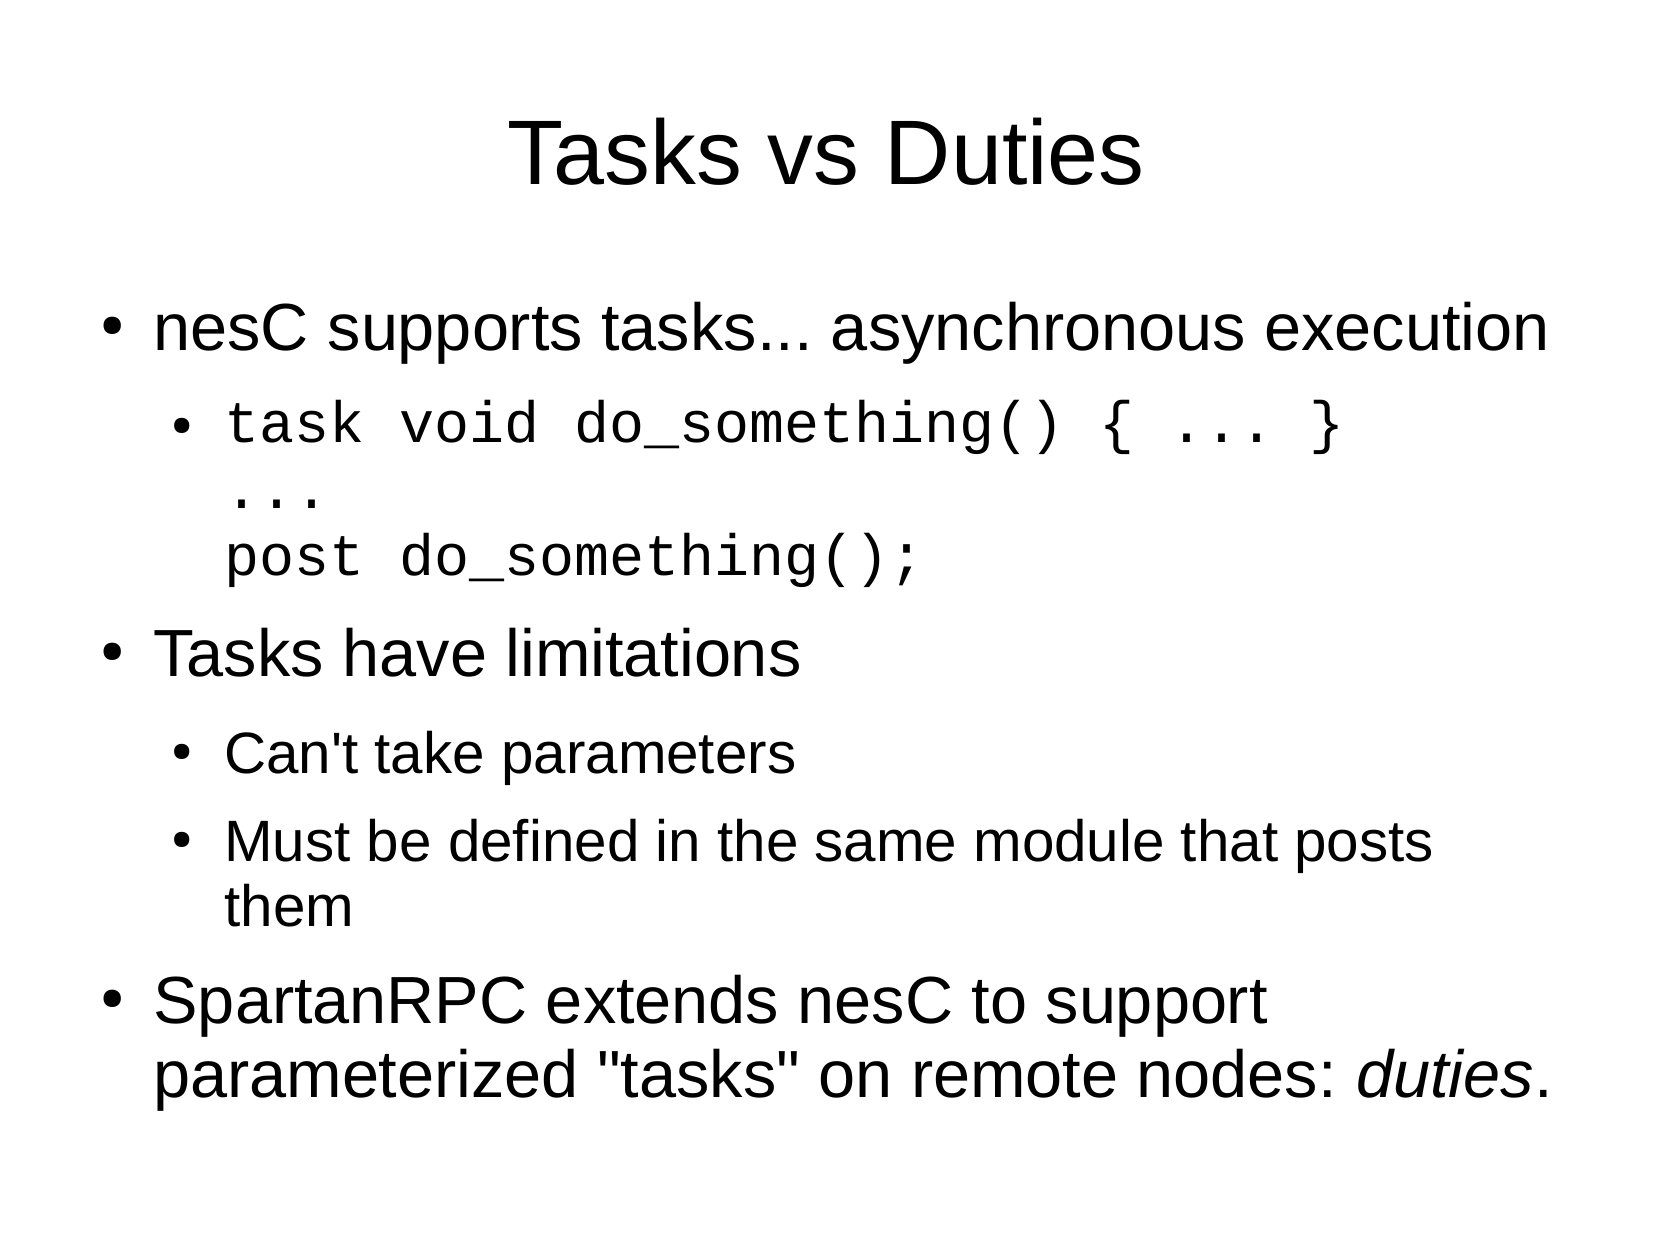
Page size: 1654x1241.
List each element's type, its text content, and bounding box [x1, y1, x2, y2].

title Tasks vs Duties [82, 56, 1571, 250]
list nesC supports tasks... asynchronous execution task void do_something() { ... } ... post do_something(); Tasks have limitations Can't take parameters Must be defined in the same module that posts them SpartanRPC extends nesC to support parameterized "tasks" on remote nodes: duties. [82, 290, 1571, 1102]
